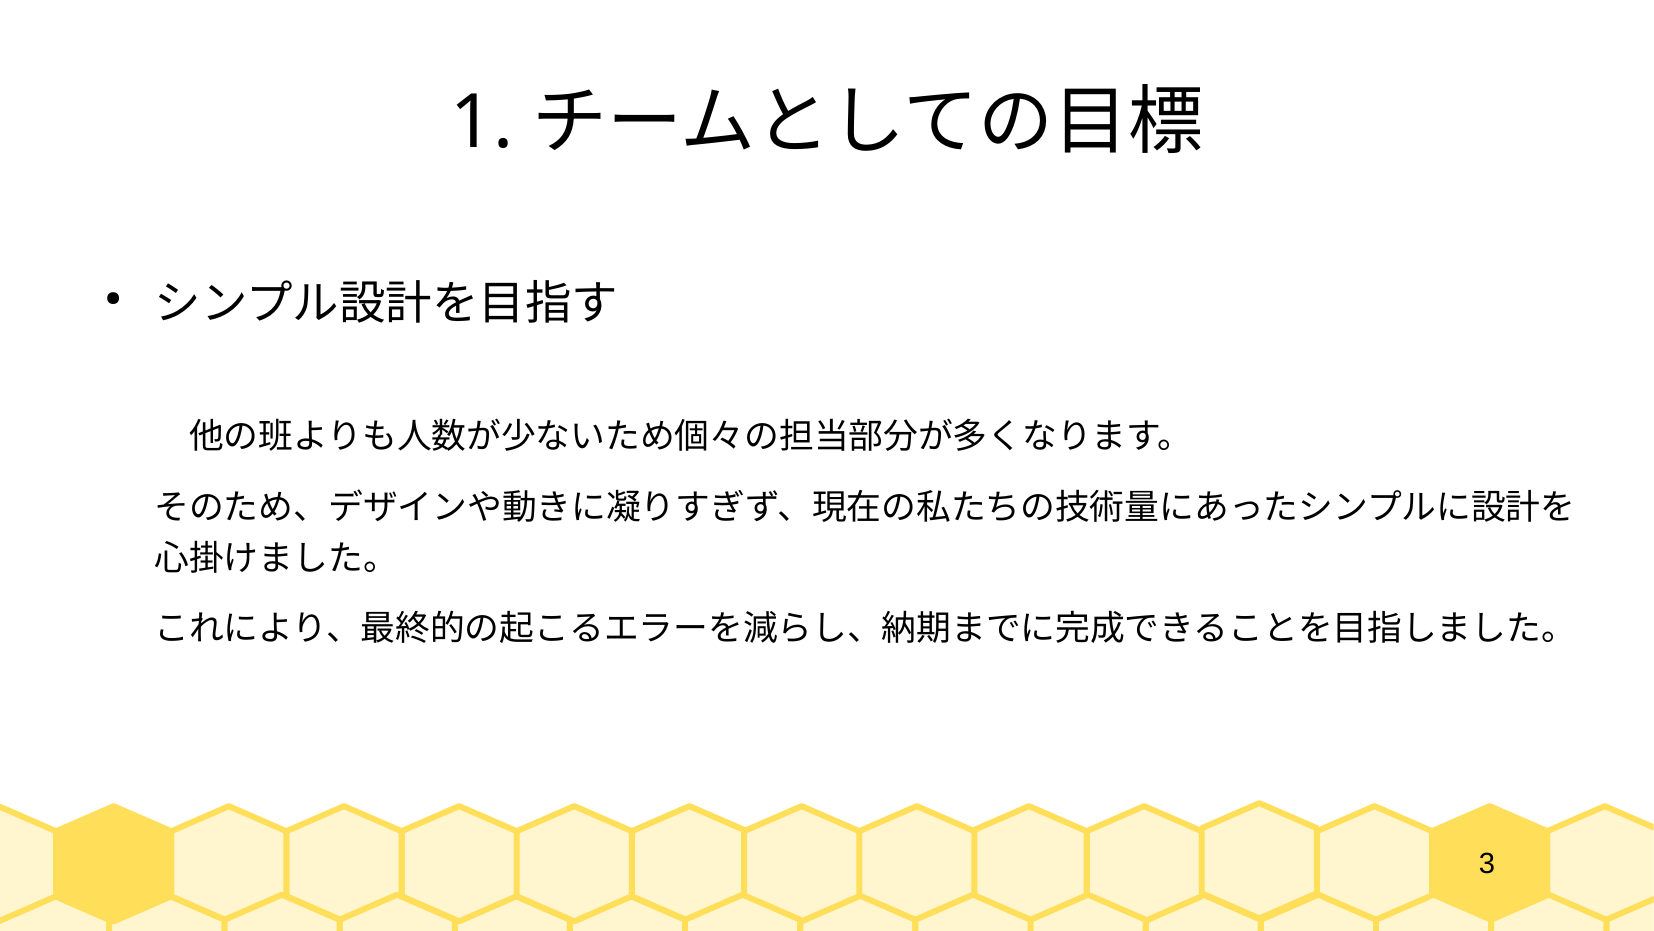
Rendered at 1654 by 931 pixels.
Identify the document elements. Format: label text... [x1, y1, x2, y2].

title 1. チームとしての目標 [82, 37, 1571, 193]
list シンプル設計を目指す 他の班よりも人数が少ないため個々の担当部分が多くなります。 そのため、デザインや動きに凝りすぎず、現在の私たちの技術量にあったシンプルに設計を心掛けました。 これにより、最終的の起こるエラーを減らし、納期までに完成できることを目指しました。 [88, 265, 1577, 669]
